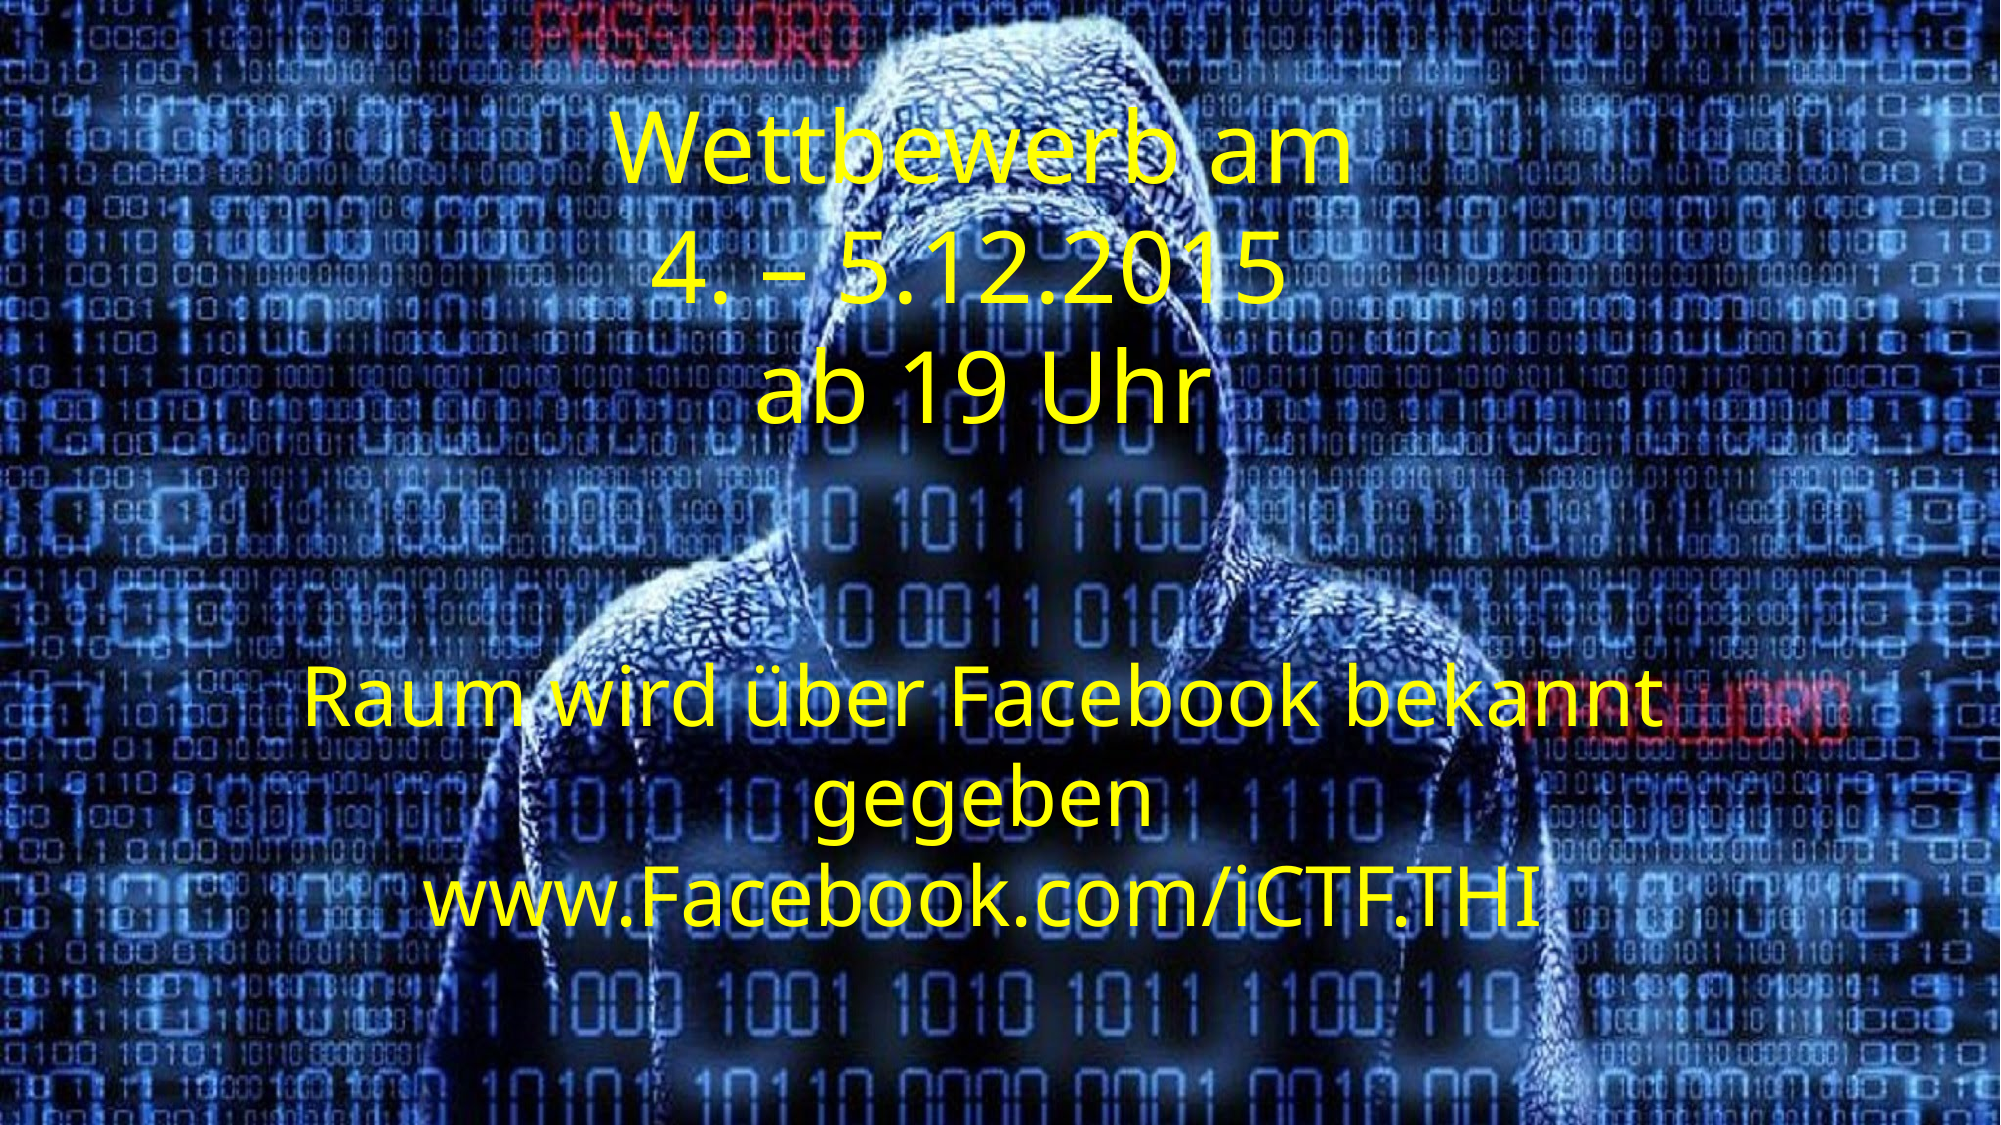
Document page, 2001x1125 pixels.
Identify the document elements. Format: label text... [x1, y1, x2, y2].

picture [0, 0, 2000, 1125]
text_box Wettbewerb am 4. – 5.12.2015 ab 19 Uhr Raum wird über Facebook bekannt gegeben www.Facebook.com/iCTF.THI [233, 80, 1734, 951]
